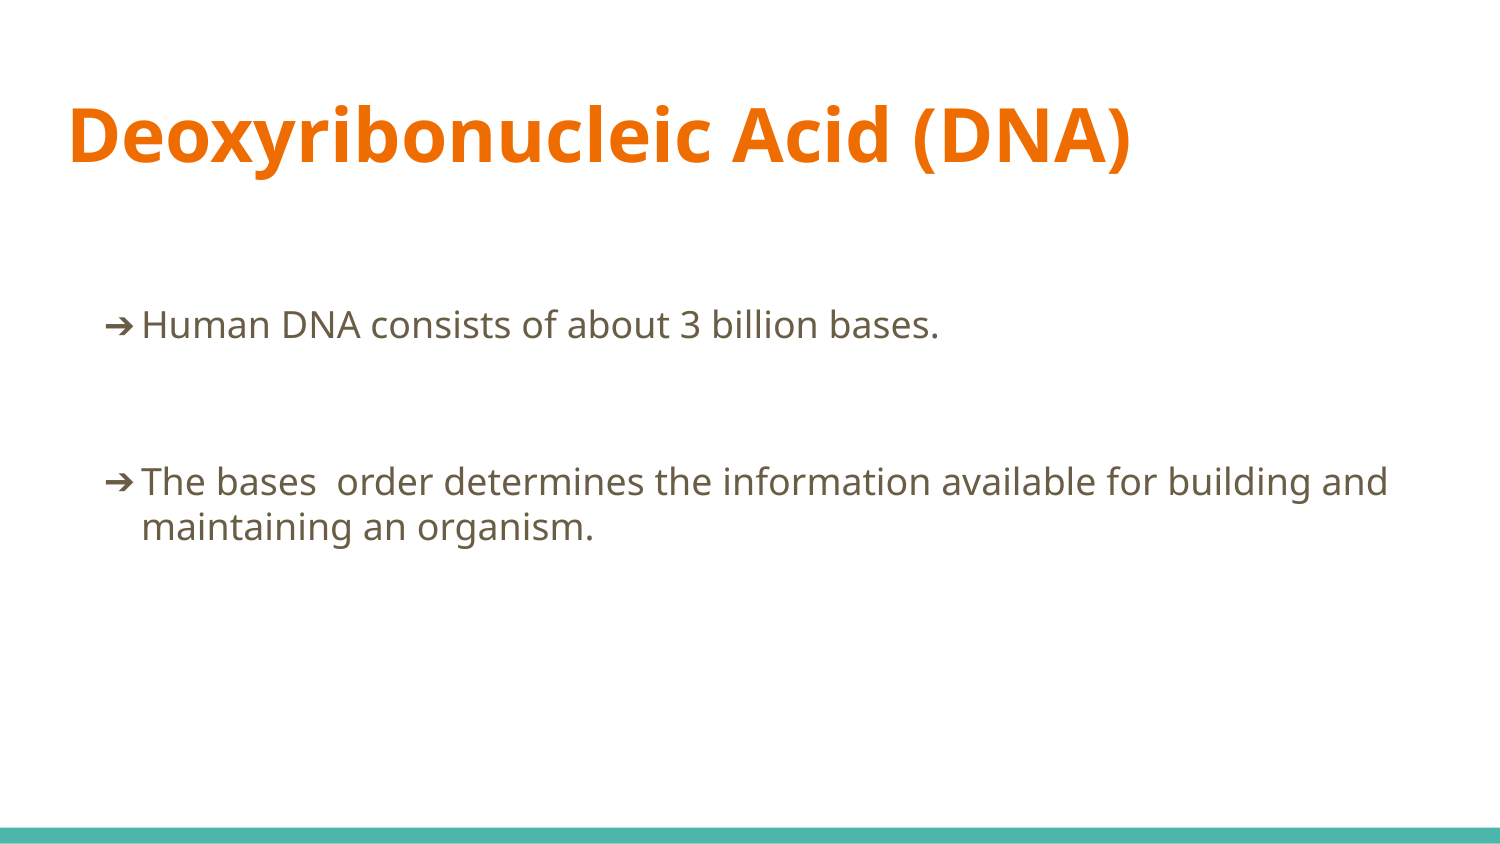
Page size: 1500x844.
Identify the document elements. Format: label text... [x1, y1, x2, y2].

list Human DNA consists of about 3 billion bases. The bases order determines the information available for building and maintaining an organism. [51, 207, 1449, 750]
title Deoxyribonucleic Acid (DNA) [51, 72, 1449, 189]
